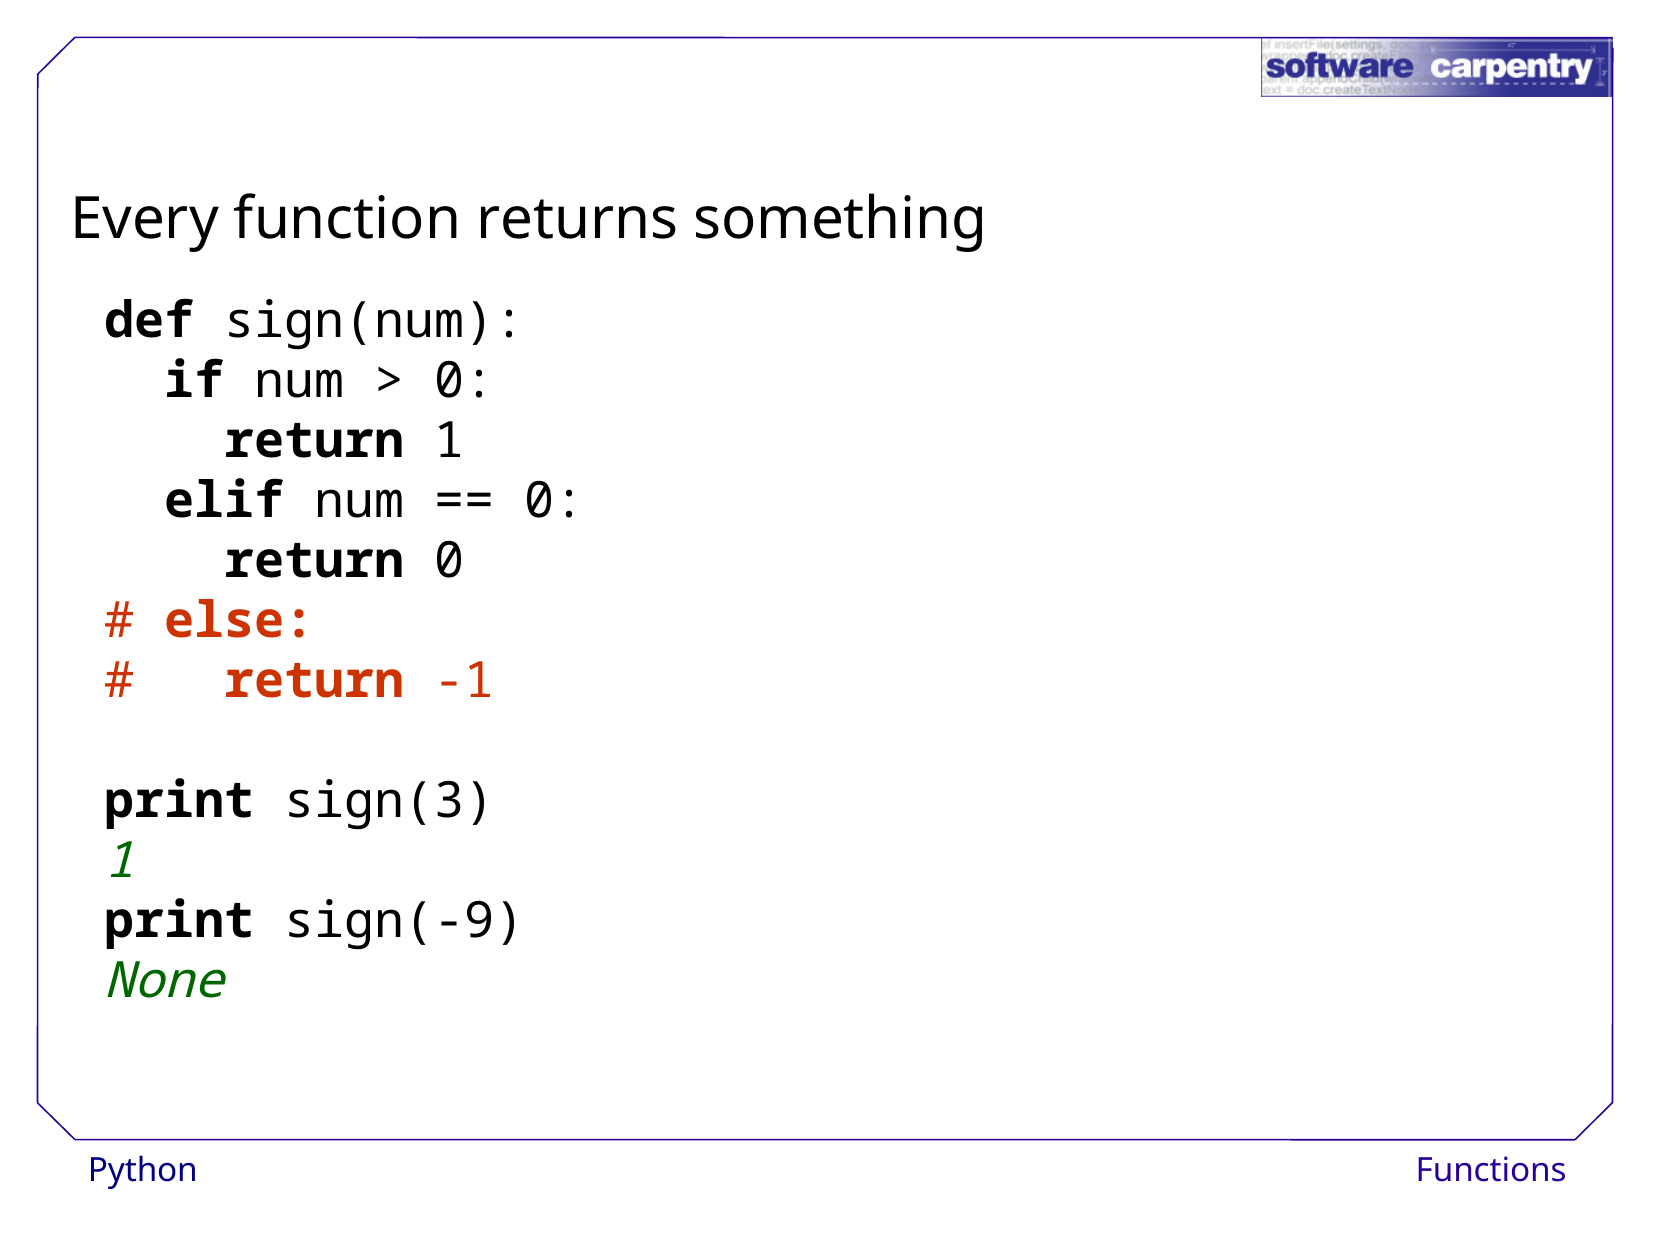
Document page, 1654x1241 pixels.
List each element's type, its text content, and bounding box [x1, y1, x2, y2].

picture [1261, 39, 1613, 97]
text_box def sign(num): if num > 0: return 1 elif num == 0: return 0 # else: # return -1 print sign(3) 1 print sign(-9) None [89, 279, 629, 1093]
text_box Every function returns something [55, 138, 1153, 259]
